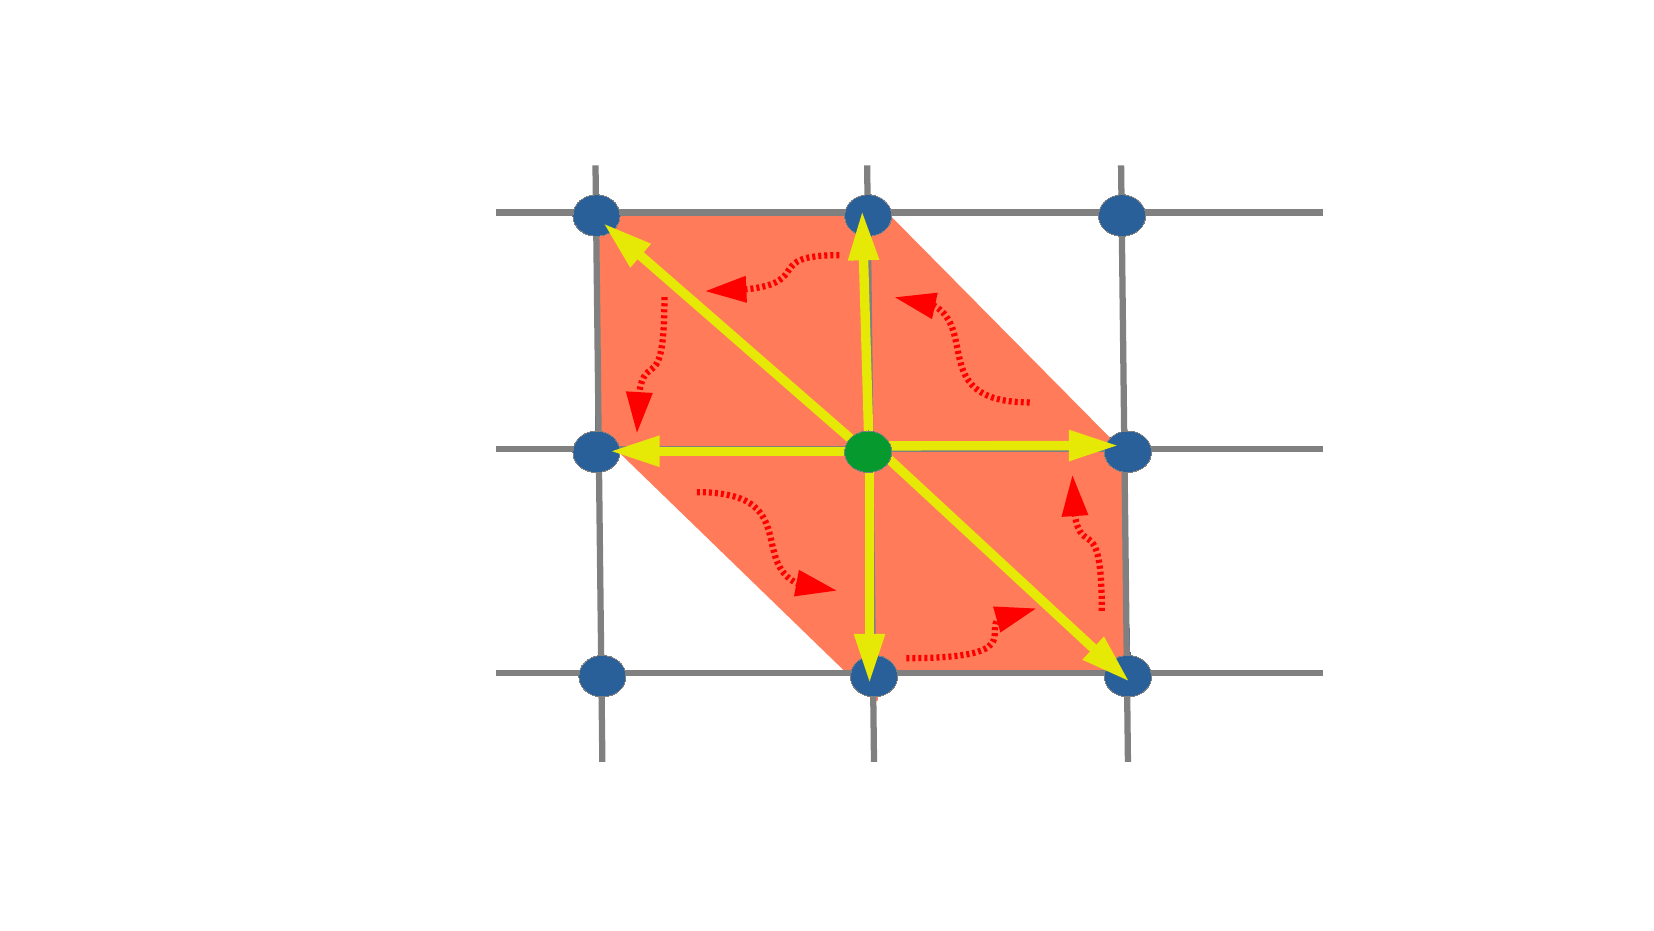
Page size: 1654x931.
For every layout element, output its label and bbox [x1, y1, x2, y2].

text_box [572, 194, 1152, 697]
text_box [578, 655, 626, 697]
text_box [1098, 194, 1146, 237]
